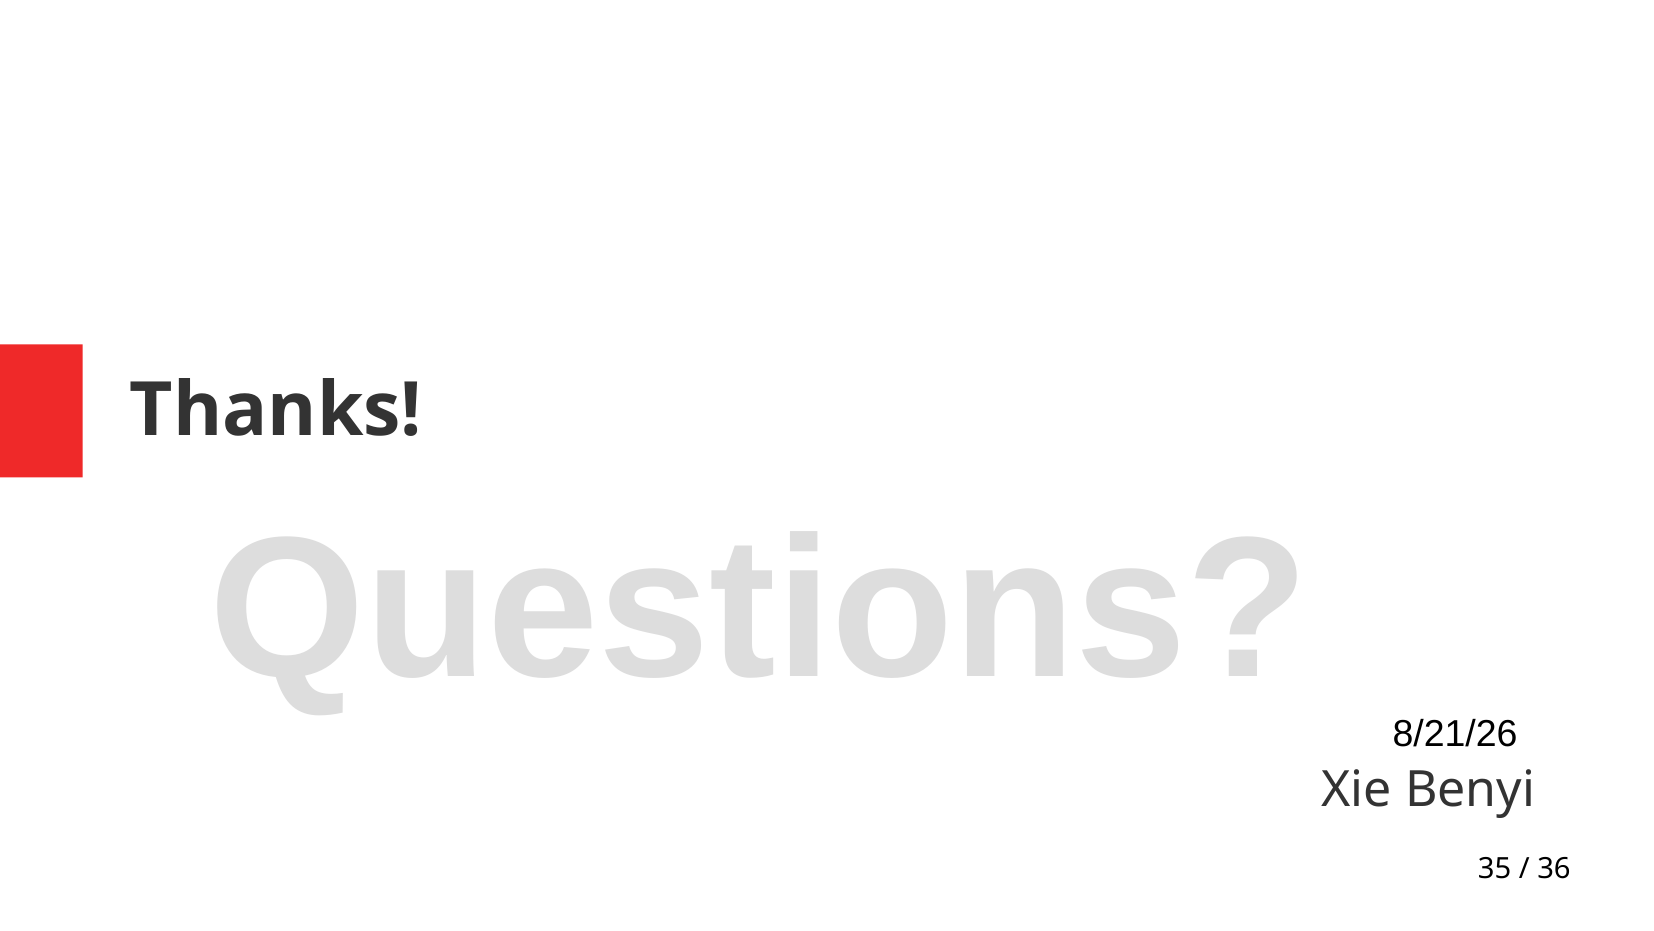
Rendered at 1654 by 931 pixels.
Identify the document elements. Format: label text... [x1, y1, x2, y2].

text_box Questions? [195, 487, 1392, 691]
title Thanks! [129, 317, 1536, 496]
list Xie Benyi [129, 726, 1536, 848]
